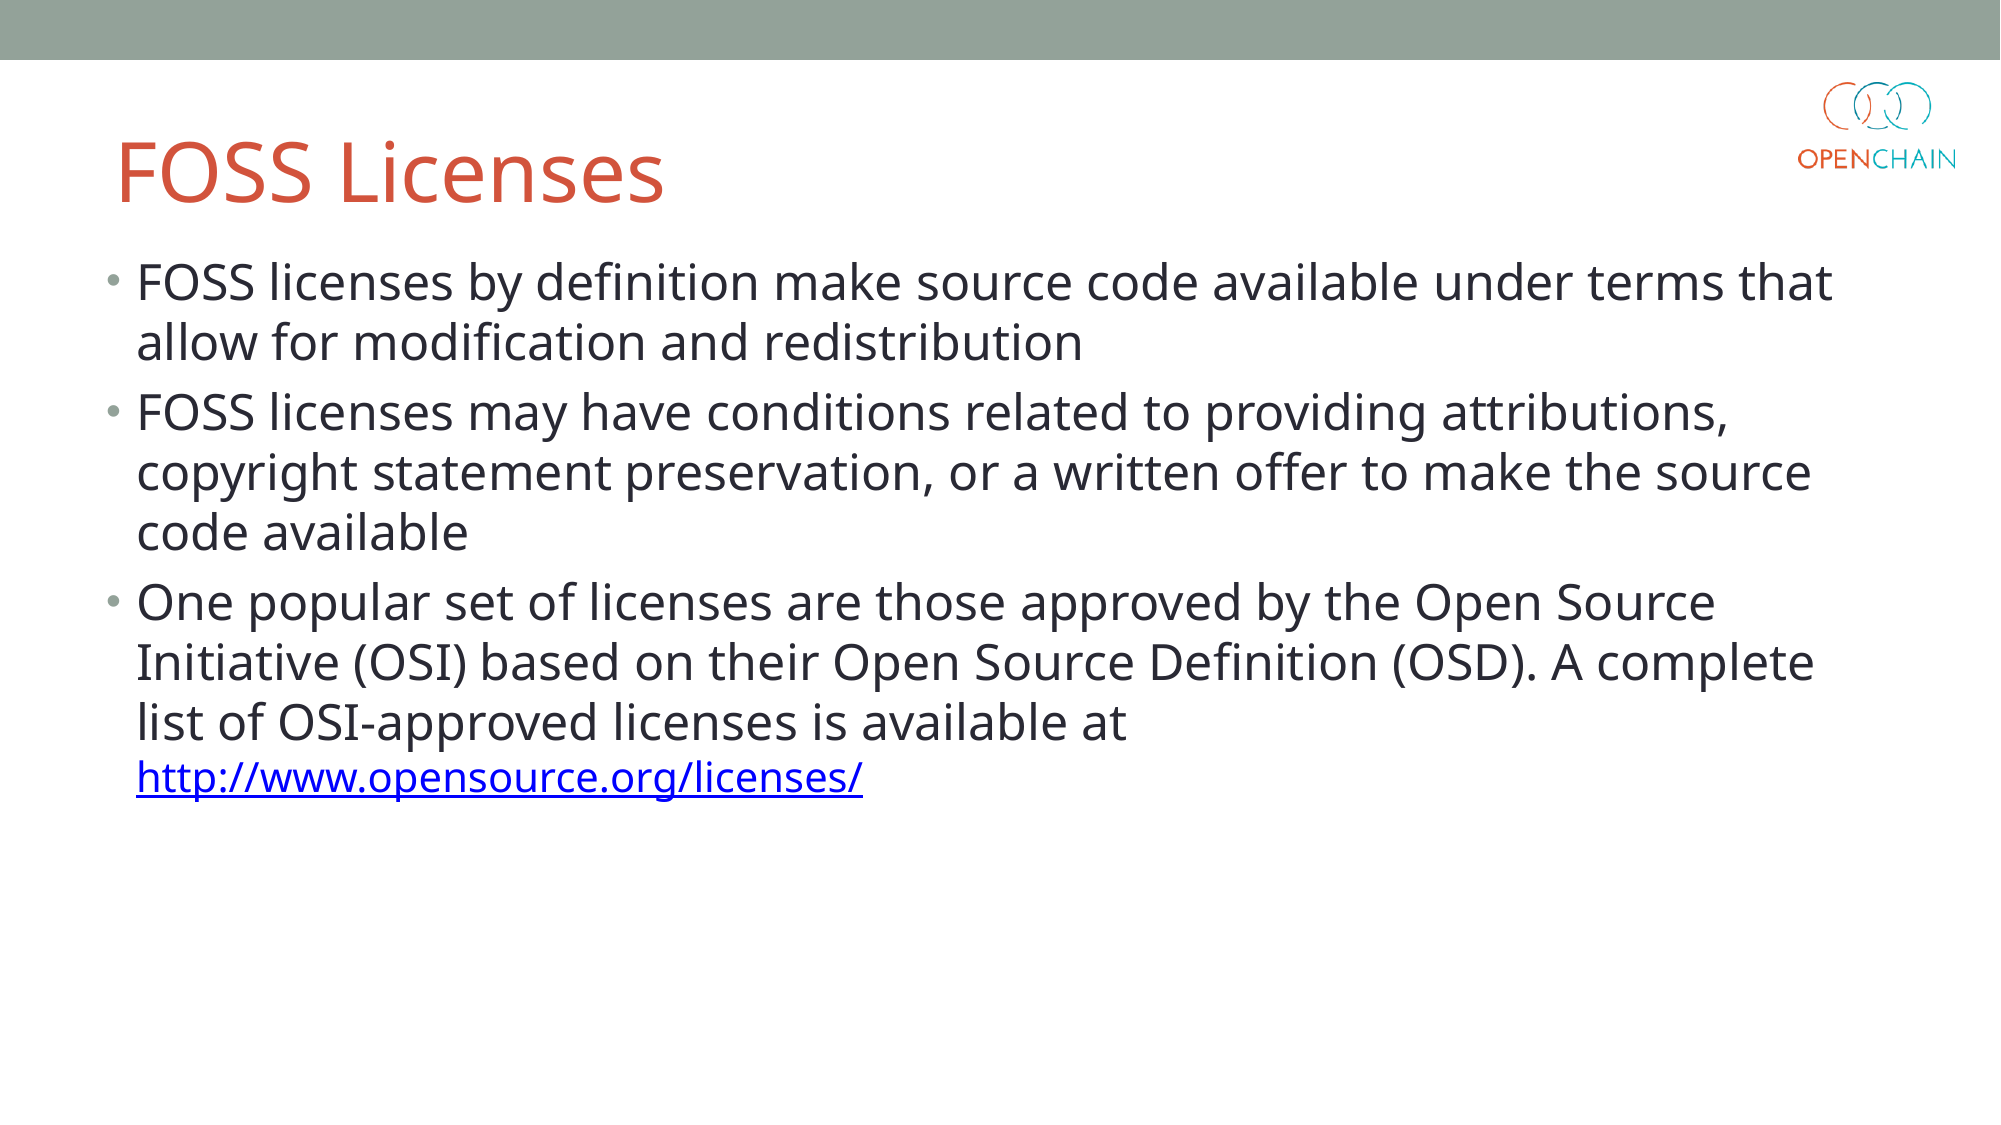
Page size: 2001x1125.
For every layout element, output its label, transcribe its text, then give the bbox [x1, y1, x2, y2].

picture [1798, 82, 1955, 169]
text_box FOSS licenses by definition make source code available under terms that allow for modification and redistribution FOSS licenses may have conditions related to providing attributions, copyright statement preservation, or a written offer to make the source code available One popular set of licenses are those approved by the Open Source Initiative (OSI) based on their Open Source Definition (OSD). A complete list of OSI-approved licenses is available at http://www.opensource.org/licenses/ [91, 243, 1863, 1093]
text_box FOSS Licenses [99, 87, 1900, 250]
